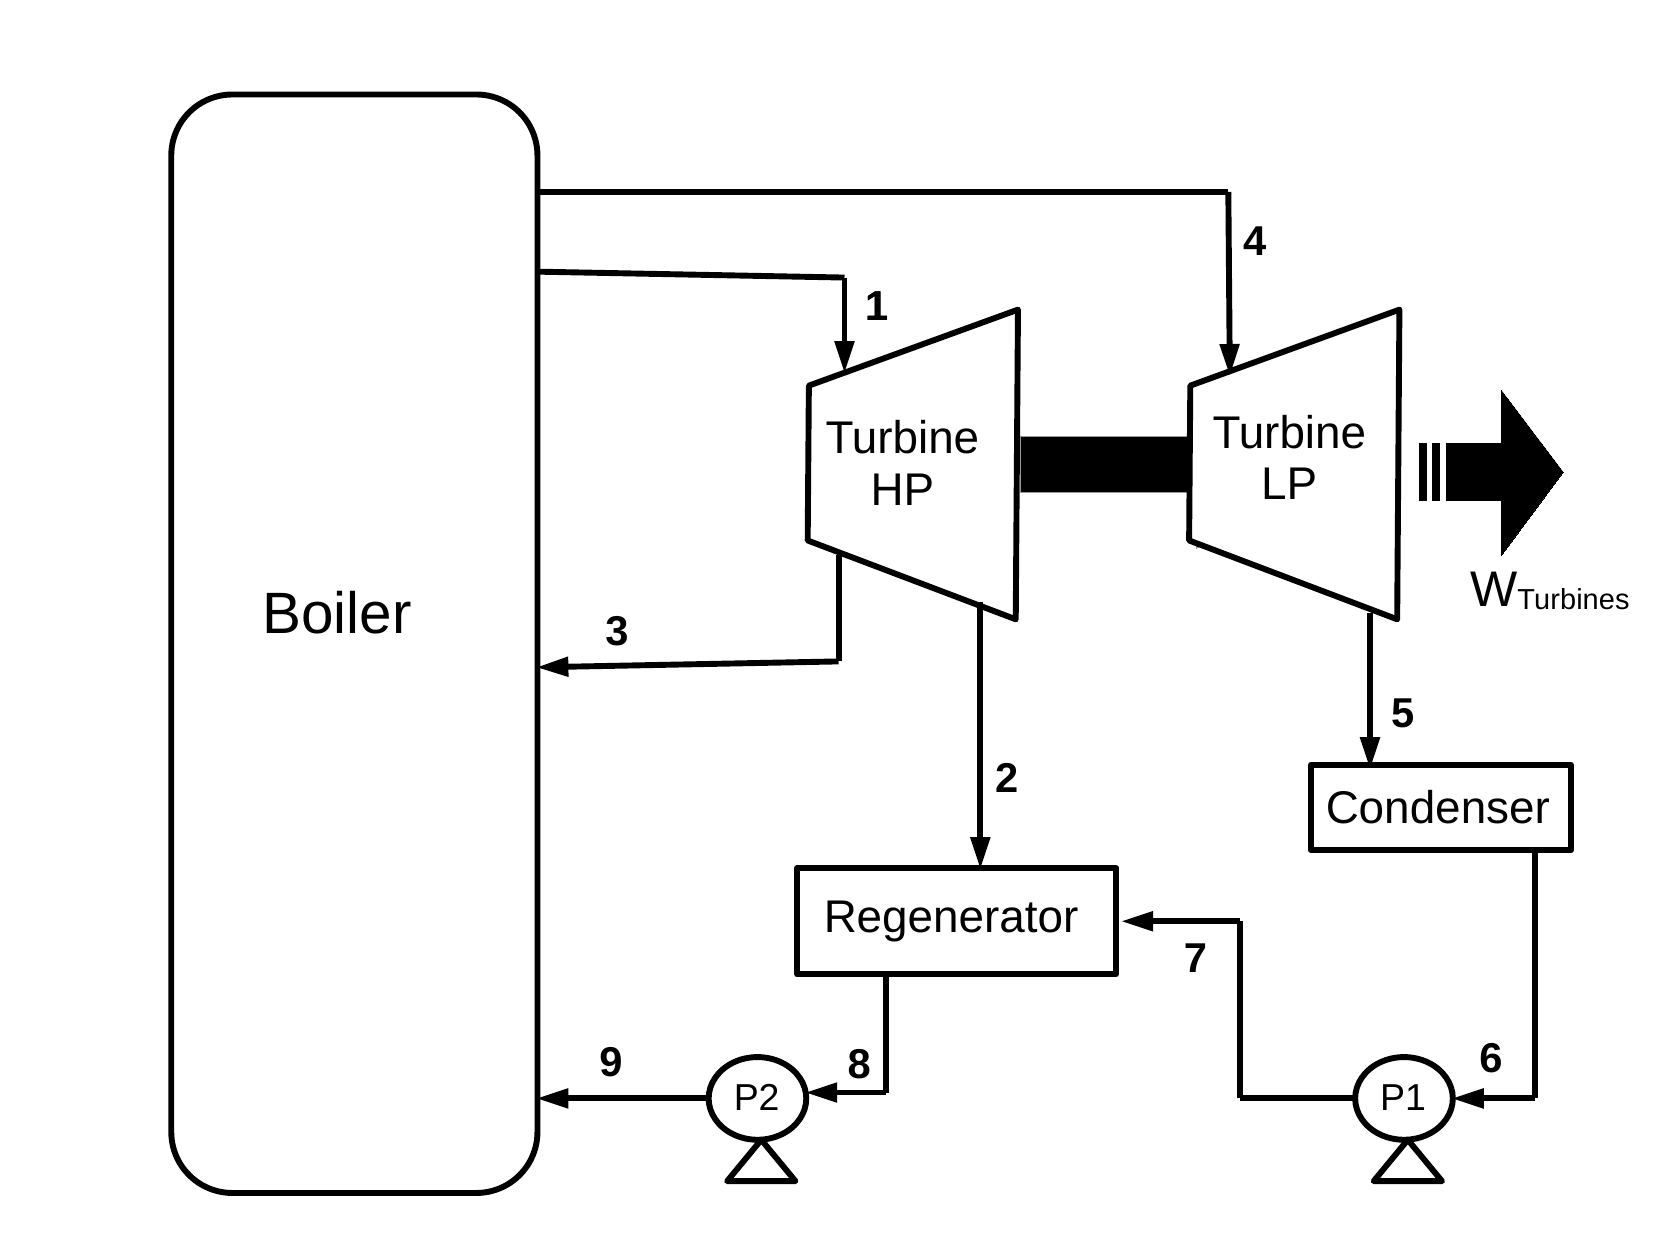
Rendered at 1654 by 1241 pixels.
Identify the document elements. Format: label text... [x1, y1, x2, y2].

text_box WTurbines [1446, 553, 1654, 641]
text_box Turbine HP [810, 405, 1007, 530]
text_box [1020, 309, 1400, 620]
text_box [708, 1074, 718, 1123]
text_box Condenser [1311, 774, 1565, 860]
text_box [1432, 443, 1440, 501]
text_box [807, 309, 1018, 620]
text_box P2 [718, 1069, 795, 1128]
text_box 4 [1228, 210, 1282, 272]
text_box 8 [832, 1033, 886, 1095]
text_box [1311, 764, 1571, 851]
text_box [171, 94, 538, 1193]
text_box Regenerator [809, 883, 1125, 969]
text_box [1369, 1128, 1443, 1182]
text_box 5 [1376, 682, 1430, 745]
text_box 6 [1464, 1027, 1518, 1089]
text_box [1369, 1057, 1439, 1069]
text_box Boiler [248, 573, 486, 654]
text_box P1 [1365, 1069, 1441, 1128]
text_box 2 [980, 747, 1034, 810]
text_box [1419, 443, 1427, 501]
text_box [1441, 1071, 1453, 1126]
text_box 3 [590, 600, 644, 662]
text_box [797, 868, 1117, 975]
text_box [795, 1072, 807, 1125]
text_box 7 [1169, 927, 1223, 989]
text_box 9 [584, 1031, 638, 1093]
text_box [723, 1057, 792, 1069]
text_box [723, 1128, 796, 1182]
text_box [1355, 1073, 1365, 1124]
text_box Turbine LP [1197, 399, 1393, 525]
text_box 1 [850, 275, 904, 337]
text_box [1446, 390, 1564, 553]
